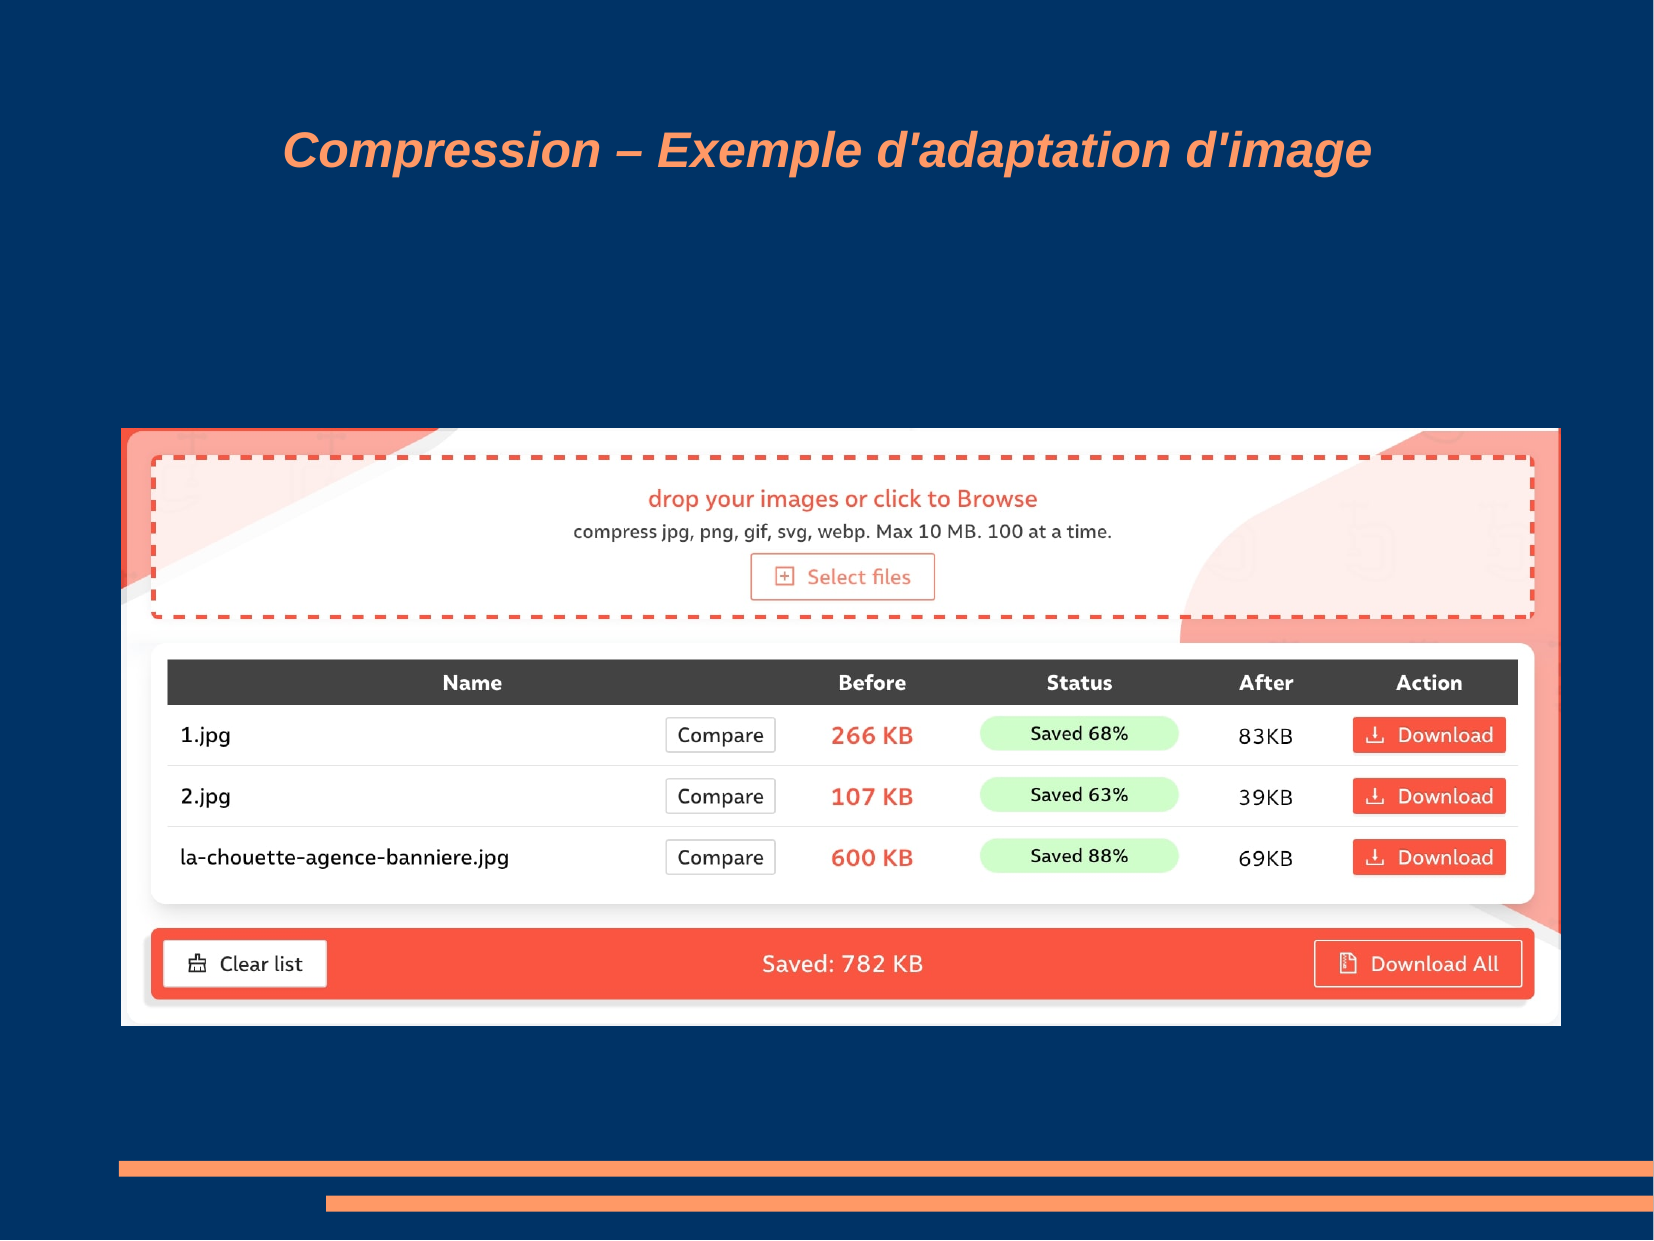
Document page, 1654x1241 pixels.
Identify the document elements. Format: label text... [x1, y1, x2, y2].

picture [121, 428, 1561, 1026]
title Compression – Exemple d'adaptation d'image [121, 46, 1534, 254]
